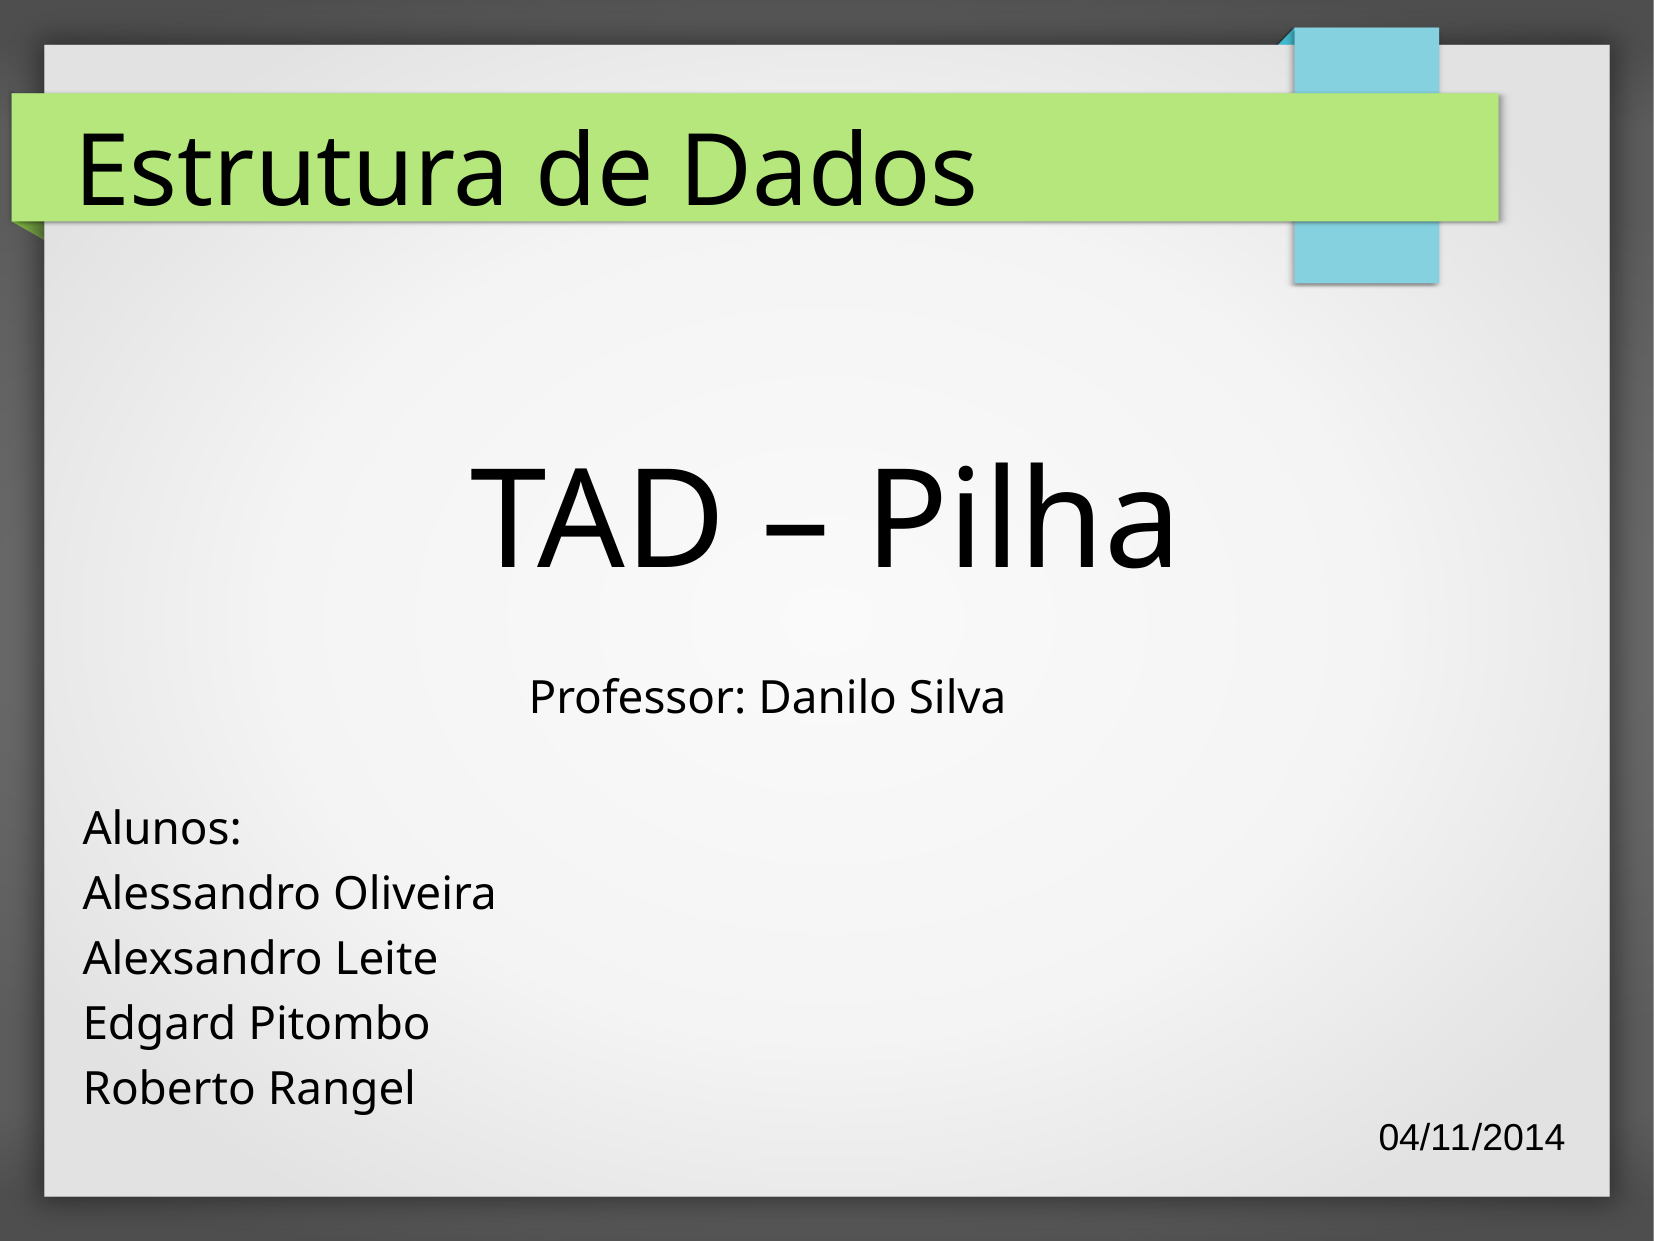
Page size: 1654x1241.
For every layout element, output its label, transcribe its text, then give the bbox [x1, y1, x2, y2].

picture [0, 0, 1654, 1241]
text_box Estrutura de Dados [74, 94, 1300, 215]
subtitle TAD – Pilha Alunos: Alessandro Oliveira Alexsandro Leite Edgard Pitombo Roberto Rangel [82, 190, 1571, 1110]
text_box 04/11/2014 [1216, 1109, 1583, 1169]
text_box Professor: Danilo Silva [513, 650, 1140, 721]
